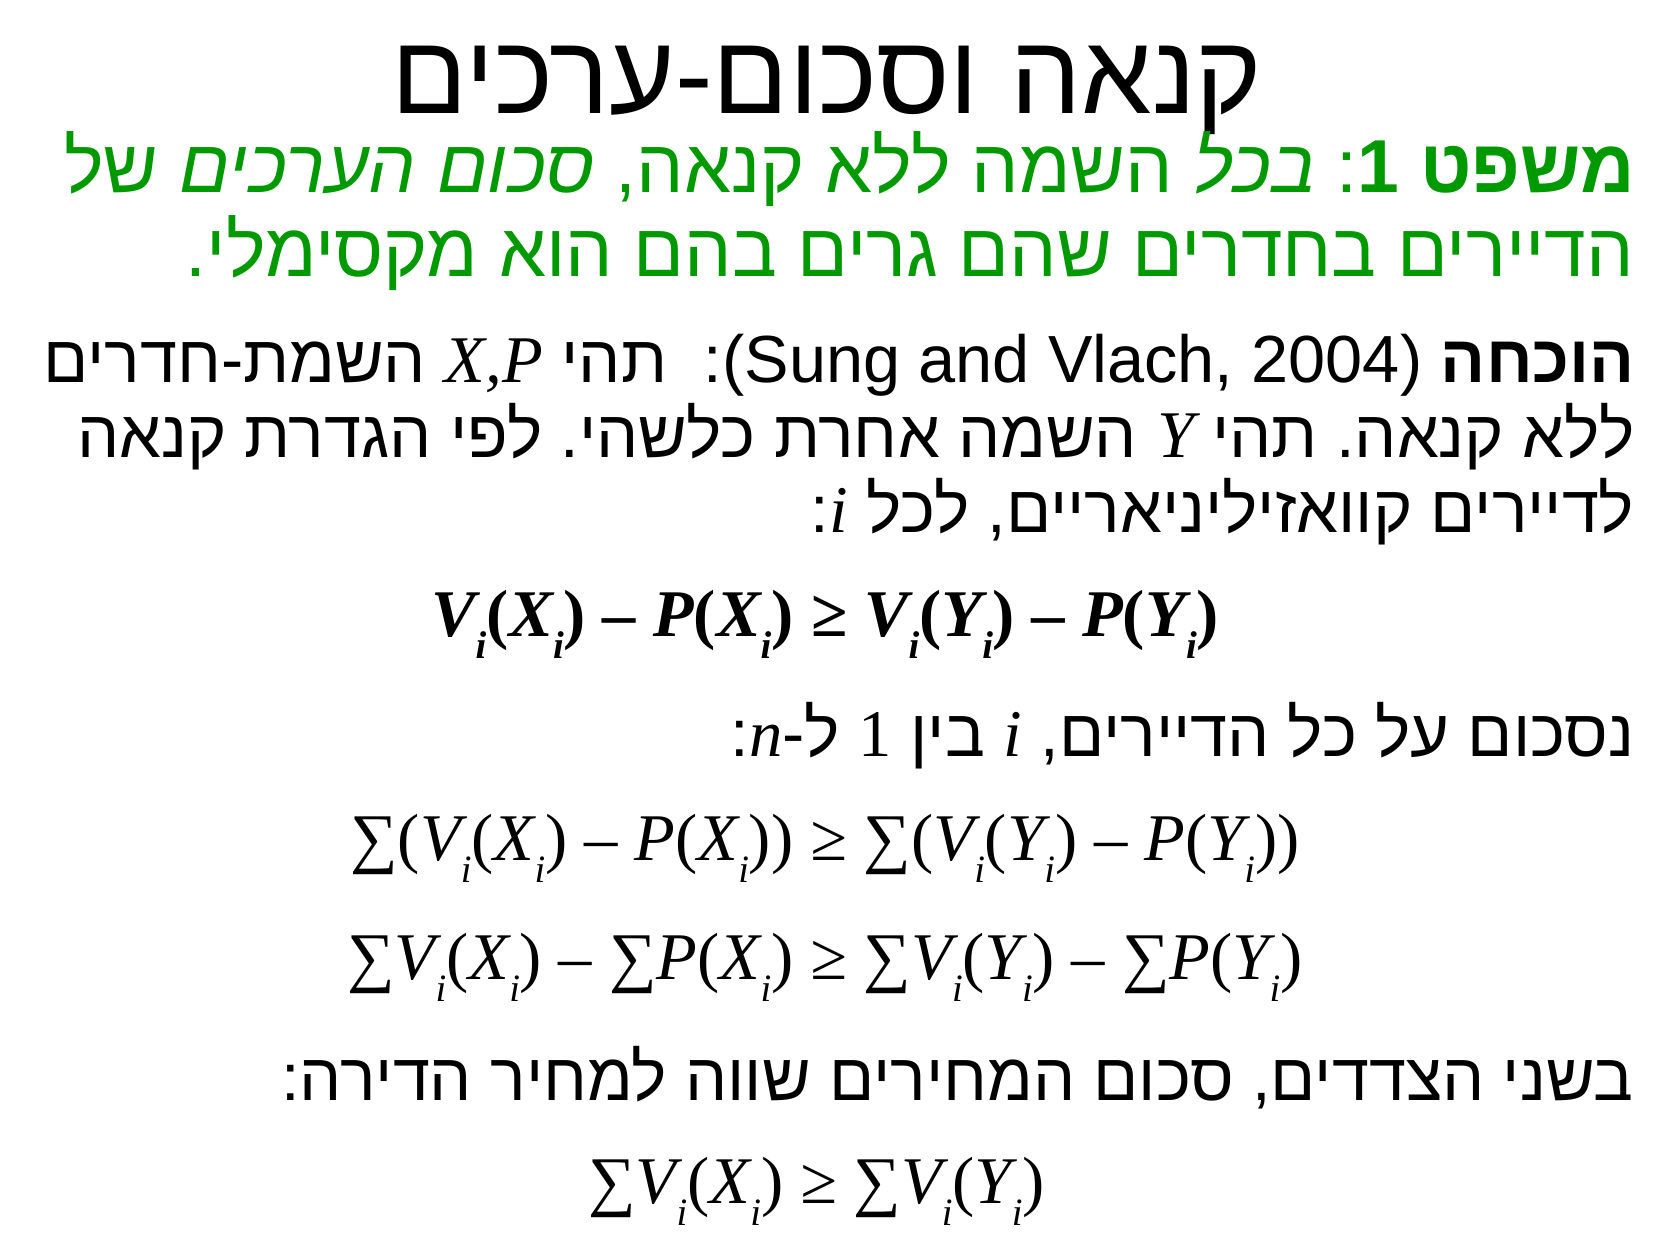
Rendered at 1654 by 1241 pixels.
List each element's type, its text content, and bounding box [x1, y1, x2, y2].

list משפט 1: בכל השמה ללא קנאה, סכום הערכים של הדיירים בחדרים שהם גרים בהם הוא מקסימלי. הוכחה (Sung and Vlach, 2004): תהי X,P השמת-חדרים ללא קנאה. תהי Y השמה אחרת כלשהי. לפי הגדרת קנאה לדיירים קוואזיליניאריים, לכל i: Vi(Xi) – P(Xi) ≥ Vi(Yi) – P(Yi) נסכום על כל הדיירים, i בין 1 ל-n: ∑(Vi(Xi) – P(Xi)) ≥ ∑(Vi(Yi) – P(Yi)) ∑Vi(Xi) – ∑P(Xi) ≥ ∑Vi(Yi) – ∑P(Yi) בשני הצדדים, סכום המחירים שווה למחיר הדירה: ∑Vi(Xi) ≥ ∑Vi(Yi) [15, 124, 1636, 1201]
title קנאה וסכום-ערכים [0, 0, 1654, 151]
